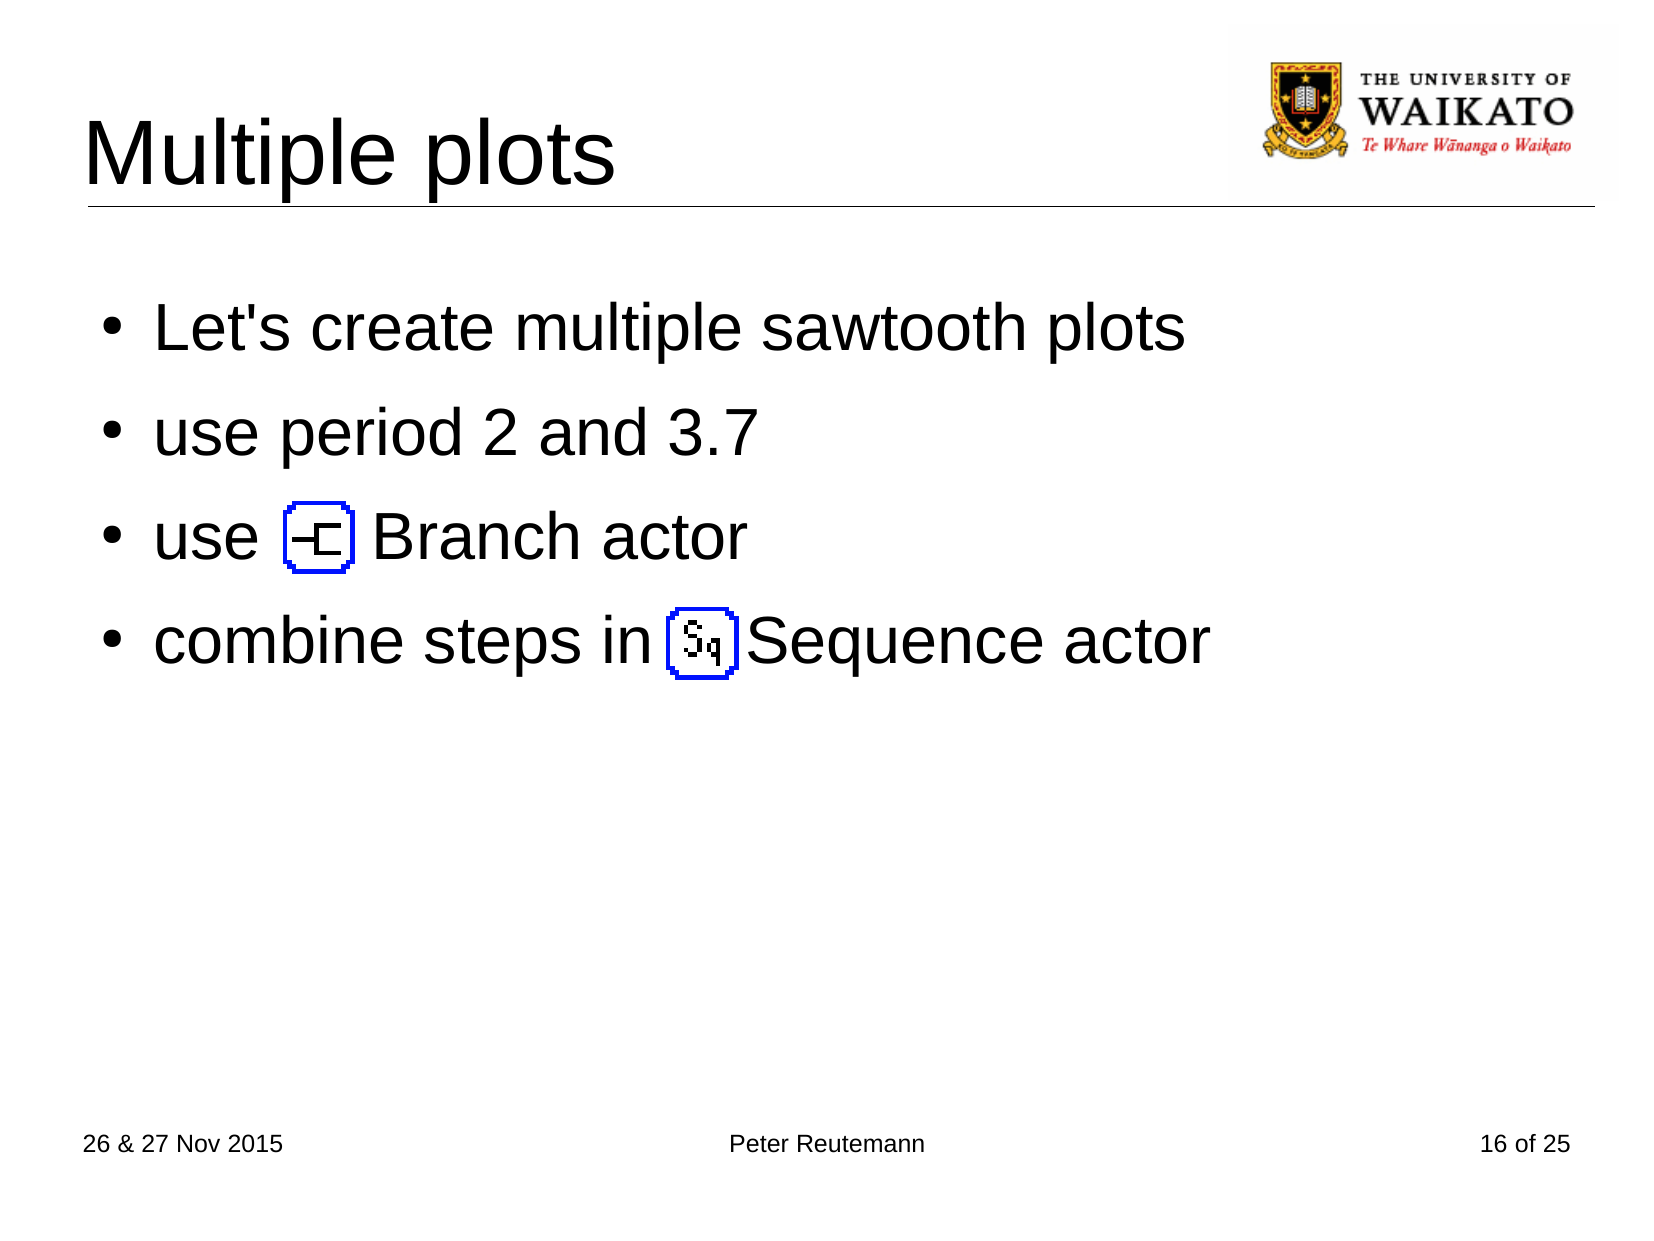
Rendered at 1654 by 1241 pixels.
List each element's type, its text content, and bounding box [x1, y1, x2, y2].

picture [666, 607, 739, 680]
picture [1228, 24, 1619, 201]
list Let's create multiple sawtooth plots use period 2 and 3.7 use Branch actor combine steps in Sequence actor [82, 290, 1571, 1010]
title Multiple plots [82, 49, 1571, 257]
picture [283, 501, 355, 574]
